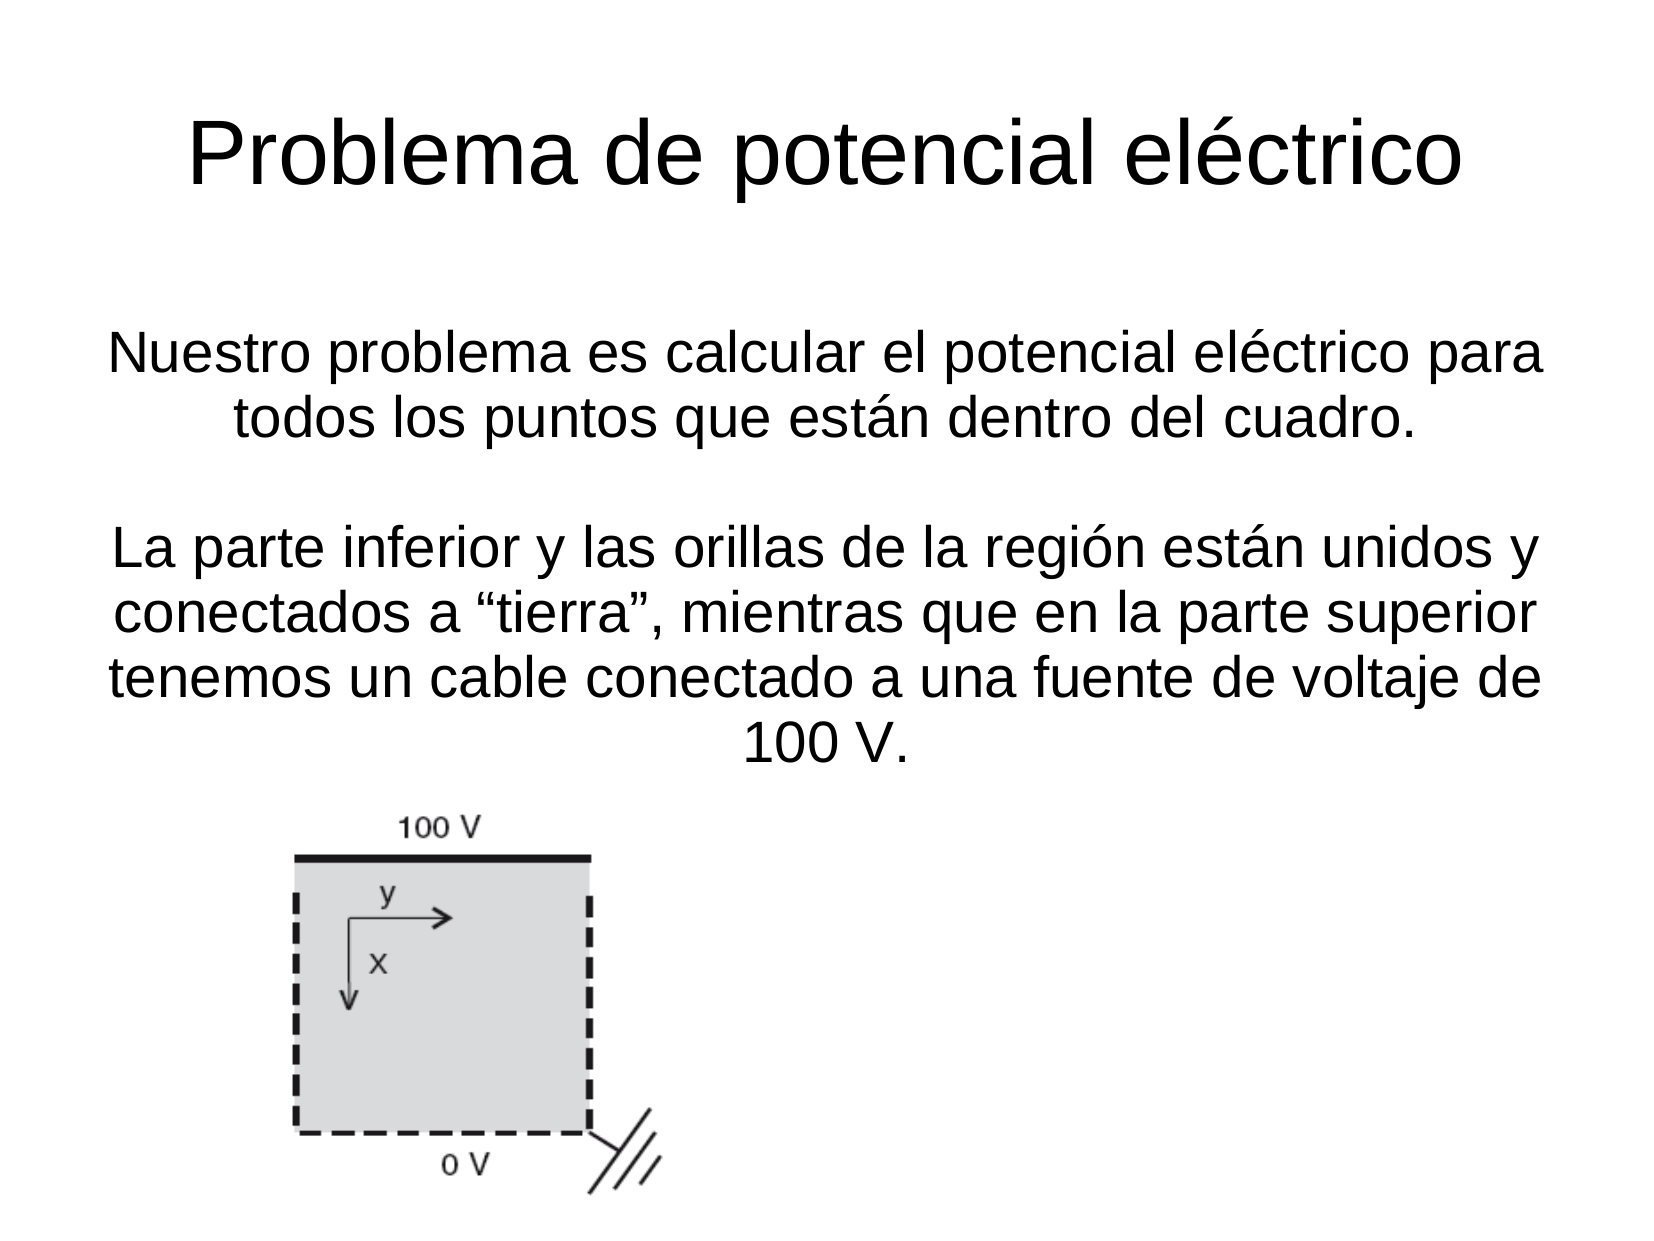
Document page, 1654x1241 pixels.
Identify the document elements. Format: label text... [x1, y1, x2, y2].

subtitle Nuestro problema es calcular el potencial eléctrico para todos los puntos que están dentro del cuadro. La parte inferior y las orillas de la región están unidos y conectados a “tierra”, mientras que en la parte superior tenemos un cable conectado a una fuente de voltaje de 100 V. [82, 297, 1571, 798]
title Problema de potencial eléctrico [82, 49, 1571, 257]
picture [245, 797, 709, 1222]
